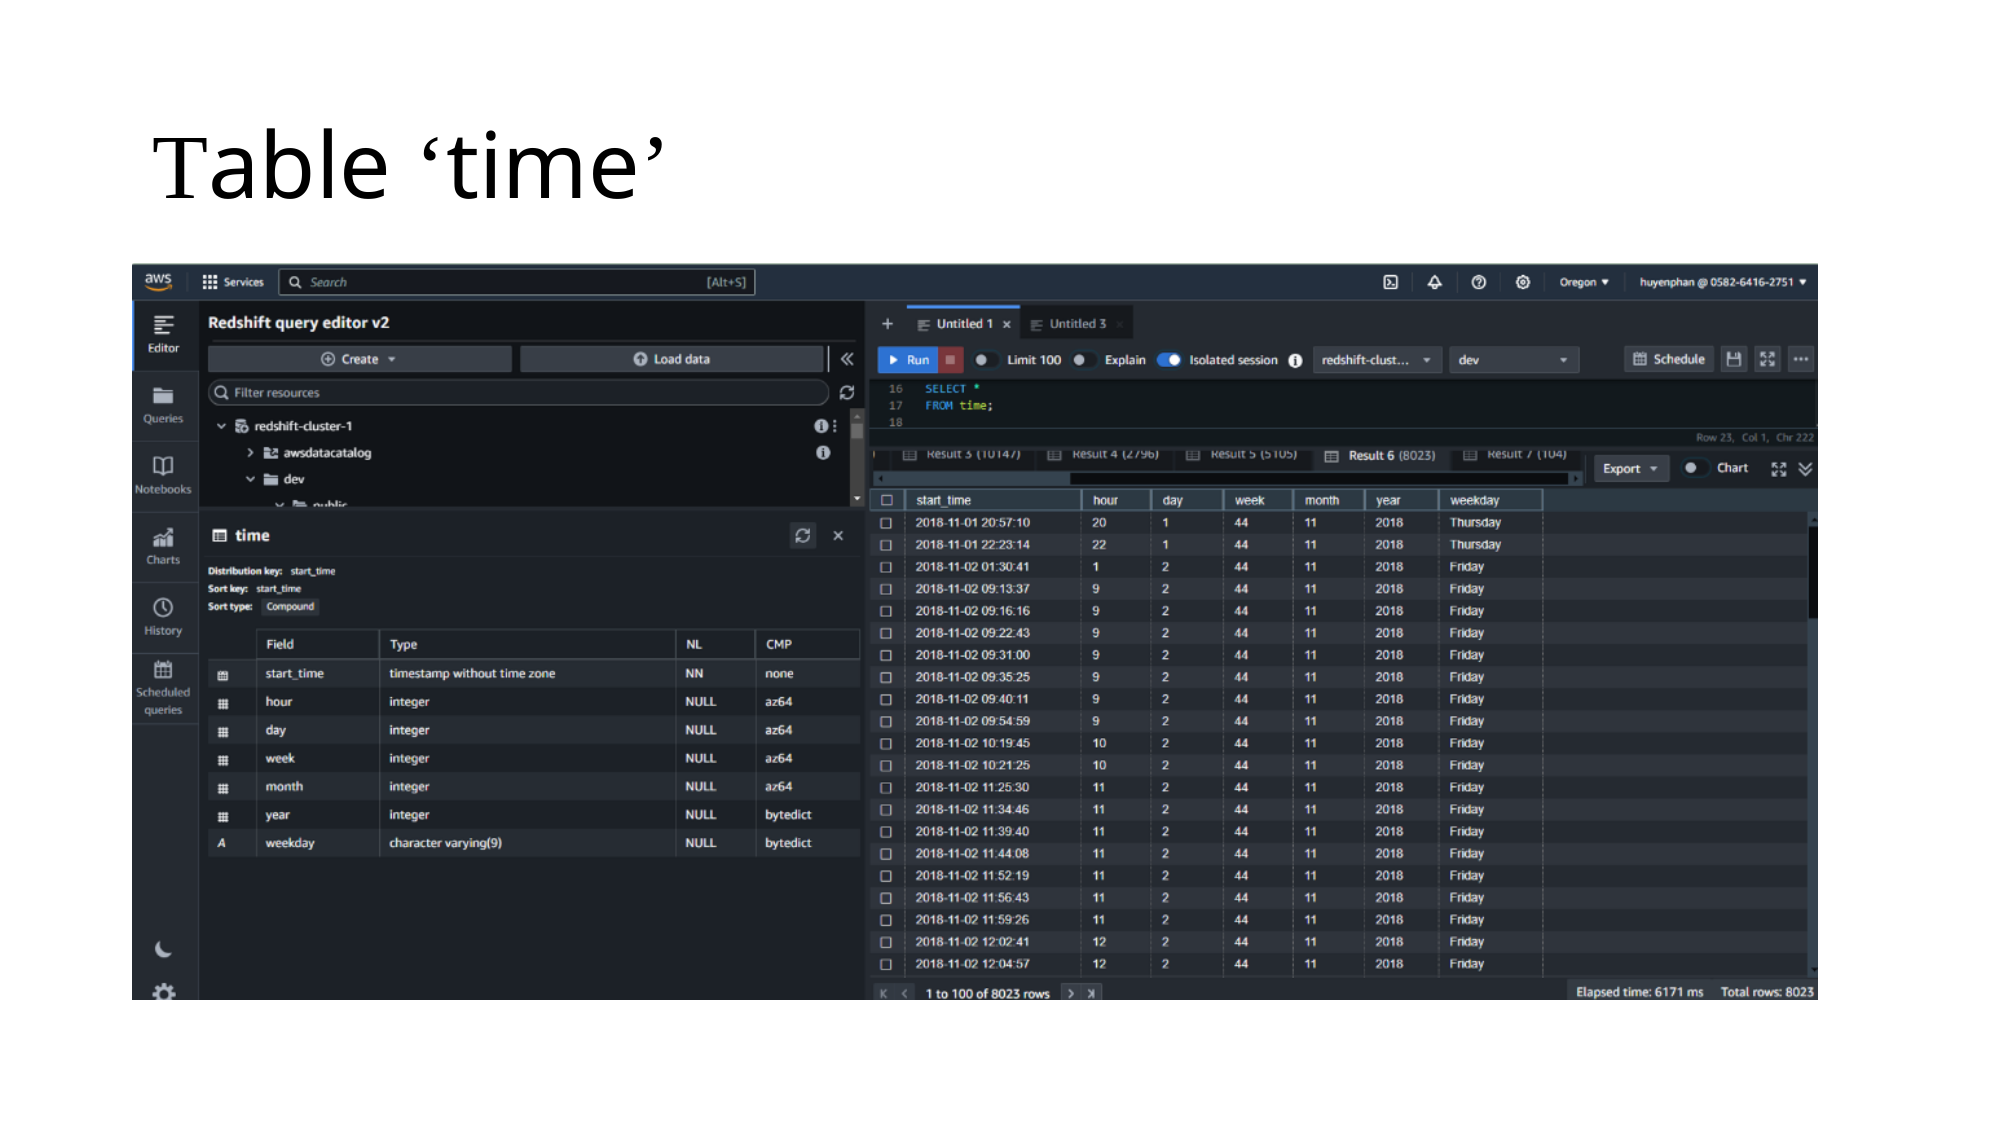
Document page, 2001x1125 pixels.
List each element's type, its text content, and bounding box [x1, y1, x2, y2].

title Table ‘time’ [137, 59, 1863, 278]
picture [132, 253, 1818, 1001]
